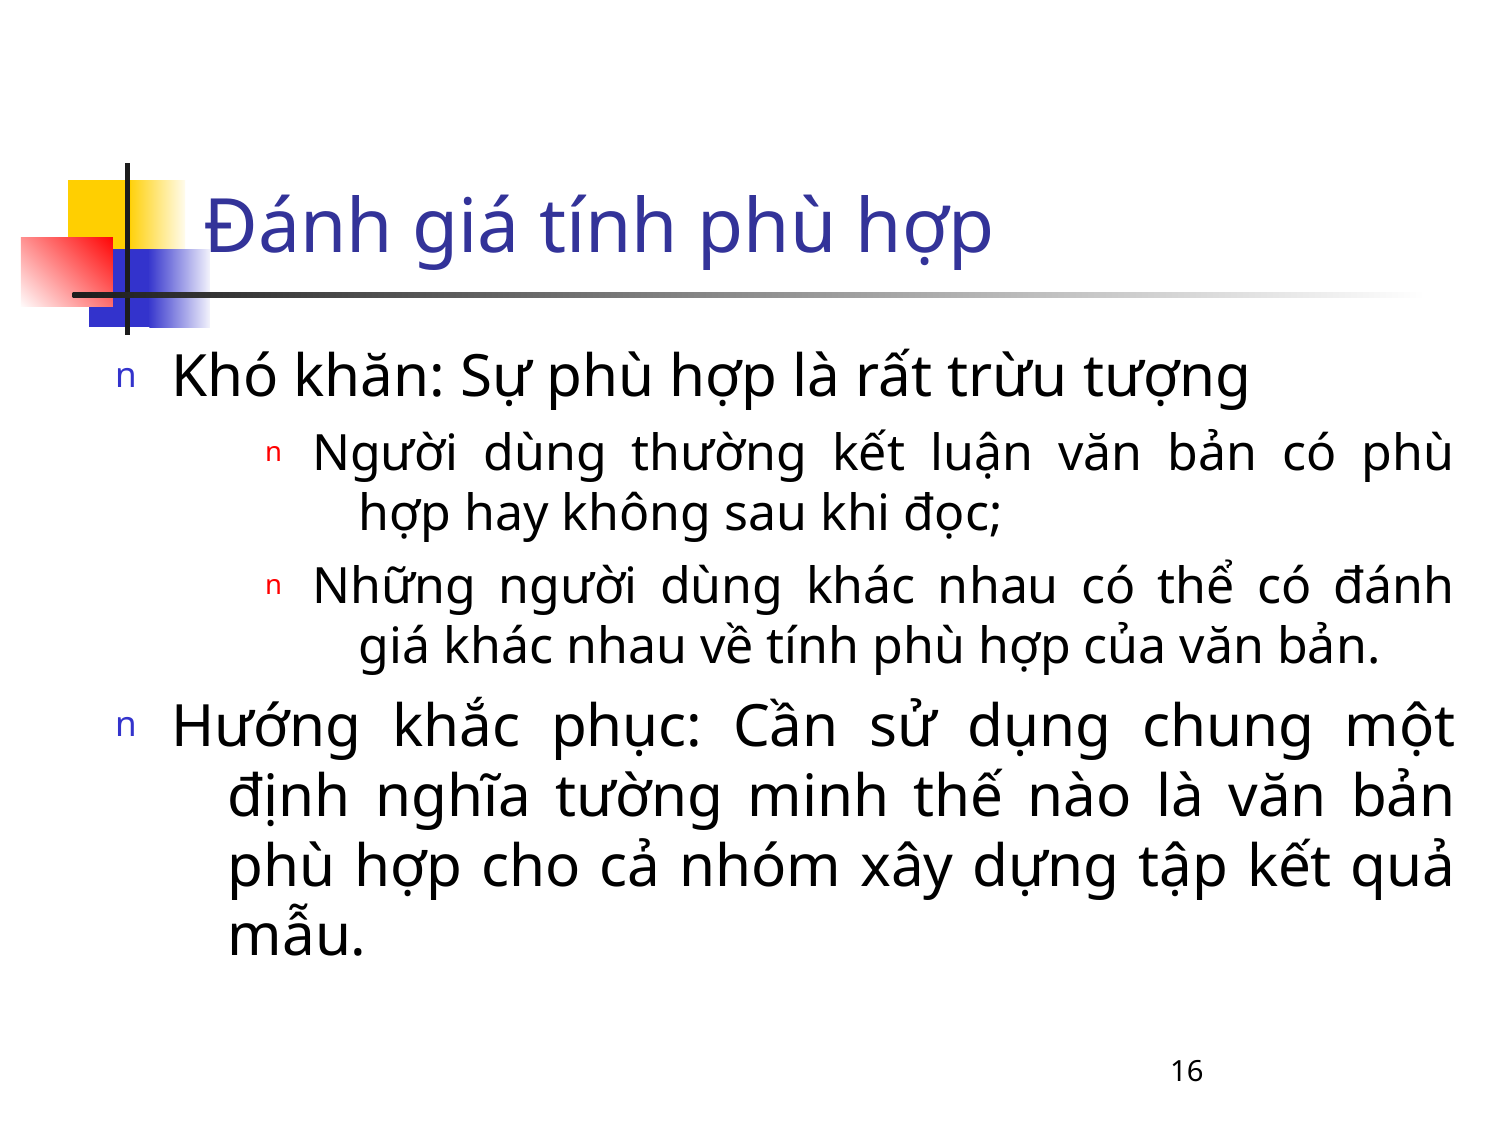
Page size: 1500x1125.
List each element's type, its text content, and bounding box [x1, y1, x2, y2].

title Đánh giá tính phù hợp [188, 35, 1468, 275]
text_box 16 [1155, 1071, 1468, 1100]
list Khó khăn: Sự phù hợp là rất trừu tượng Người dùng thường kết luận văn bản có phù hợp hay không sau khi đọc; Những người dùng khác nhau có thể có đánh giá khác nhau về tính phù hợp của văn bản. Hướng khắc phục: Cần sử dụng chung một định nghĩa tường minh thế nào là văn bản phù hợp cho cả nhóm xây dựng tập kết quả mẫu. [100, 331, 1471, 1071]
